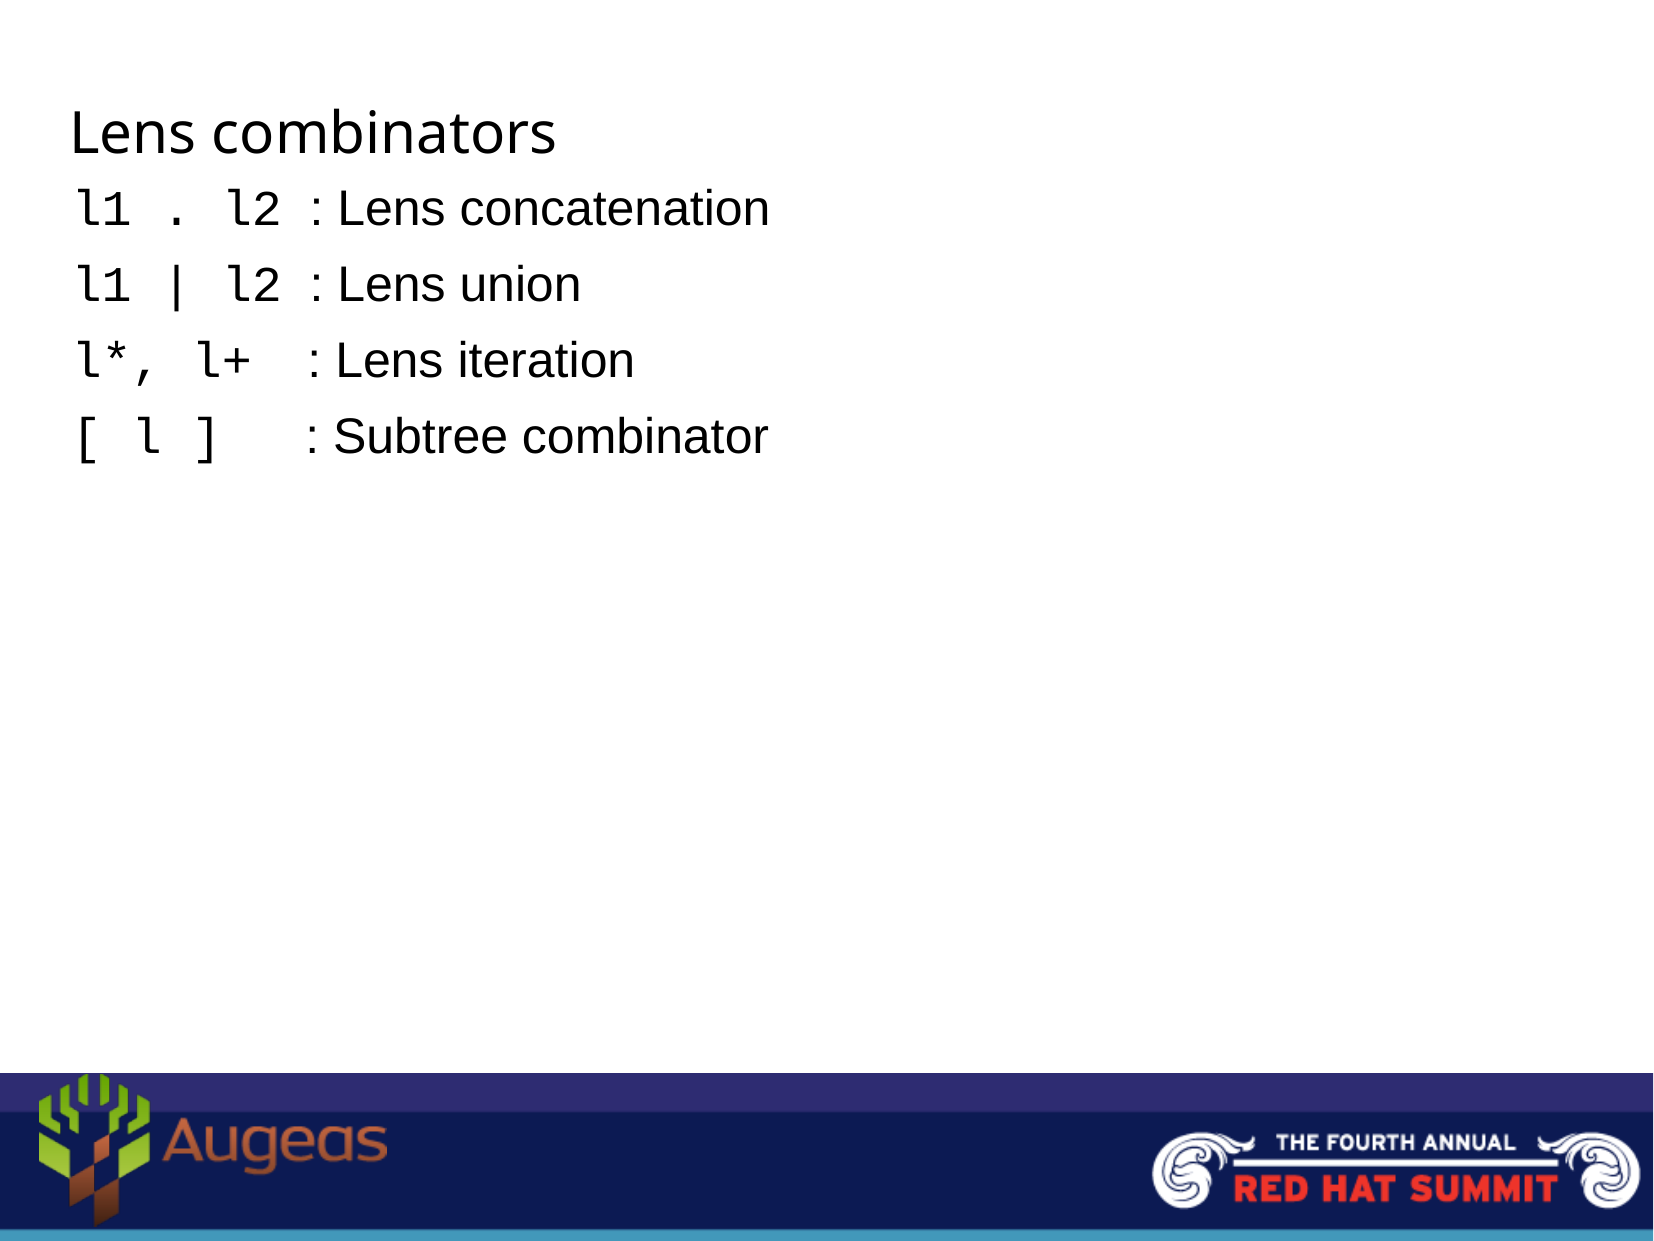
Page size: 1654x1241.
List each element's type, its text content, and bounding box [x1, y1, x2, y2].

title Lens combinators [69, 71, 1501, 190]
picture [0, 1073, 1654, 1241]
list l1 . l2 : Lens concatenation l1 | l2 : Lens union l*, l+ : Lens iteration [ l ] : Subtree combinator [71, 180, 1495, 1089]
